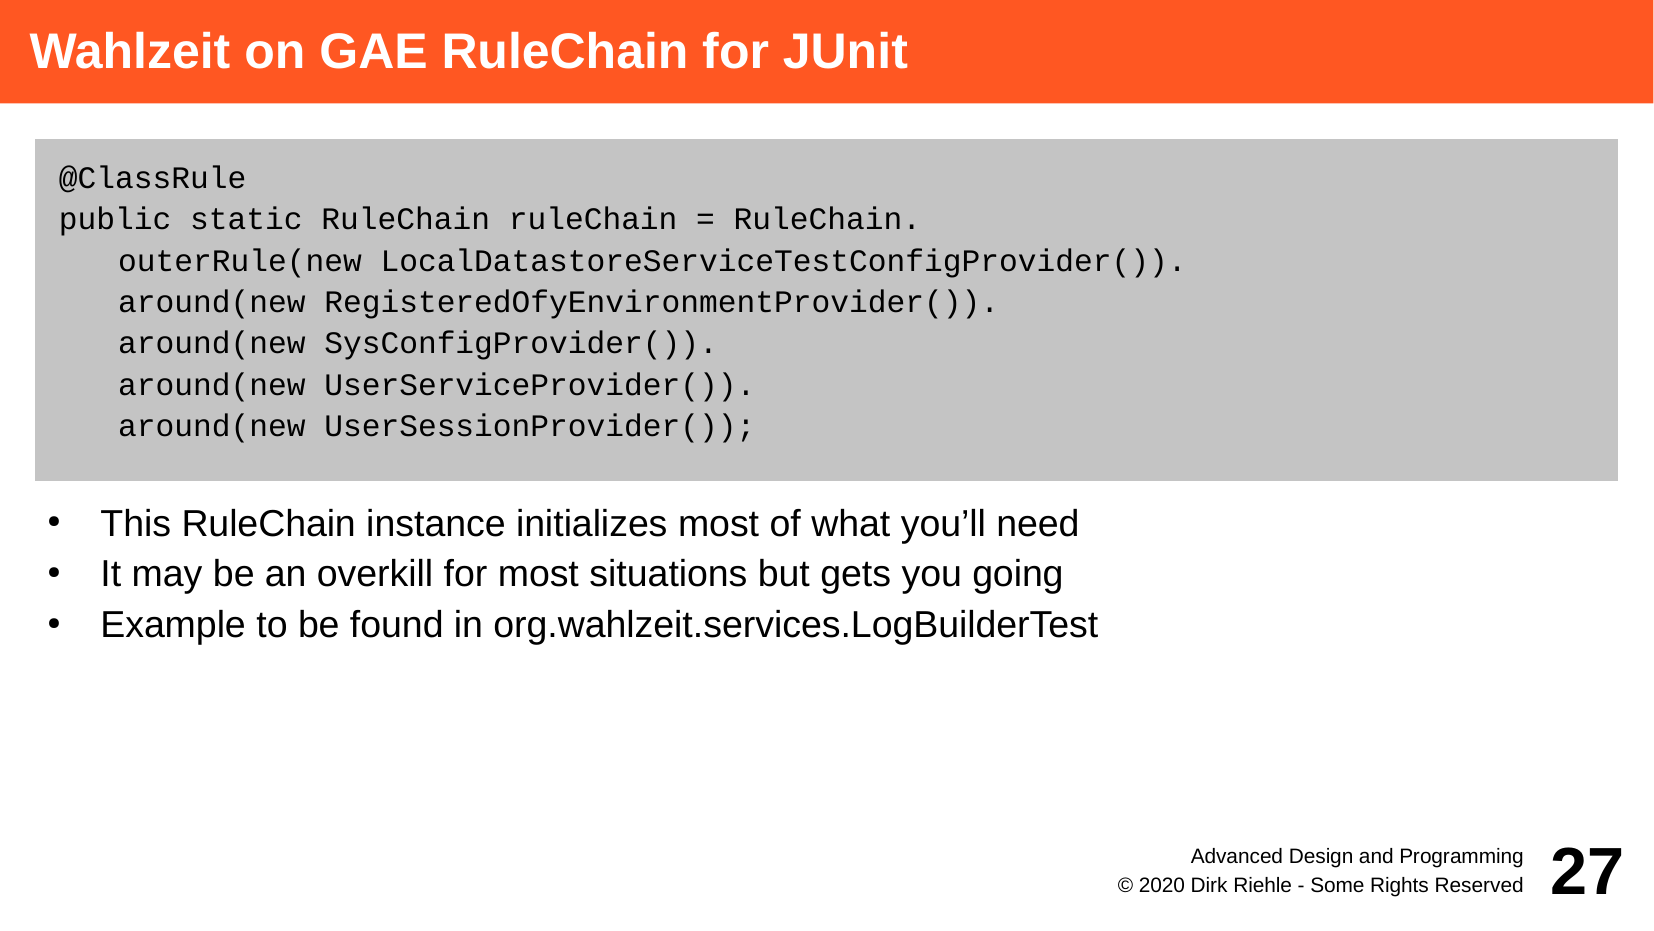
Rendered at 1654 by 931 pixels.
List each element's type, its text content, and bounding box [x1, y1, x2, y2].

text_box @ClassRule public static RuleChain ruleChain = RuleChain. outerRule(new LocalDatastoreServiceTestConfigProvider()). around(new RegisteredOfyEnvironmentProvider()). around(new SysConfigProvider()). around(new UserServiceProvider()). around(new UserSessionProvider()); [29, 132, 1625, 488]
list This RuleChain instance initializes most of what you’ll need It may be an overkill for most situations but gets you going Example to be found in org.wahlzeit.services.LogBuilderTest [29, 501, 1625, 827]
title Wahlzeit on GAE RuleChain for JUnit [0, 0, 1654, 104]
